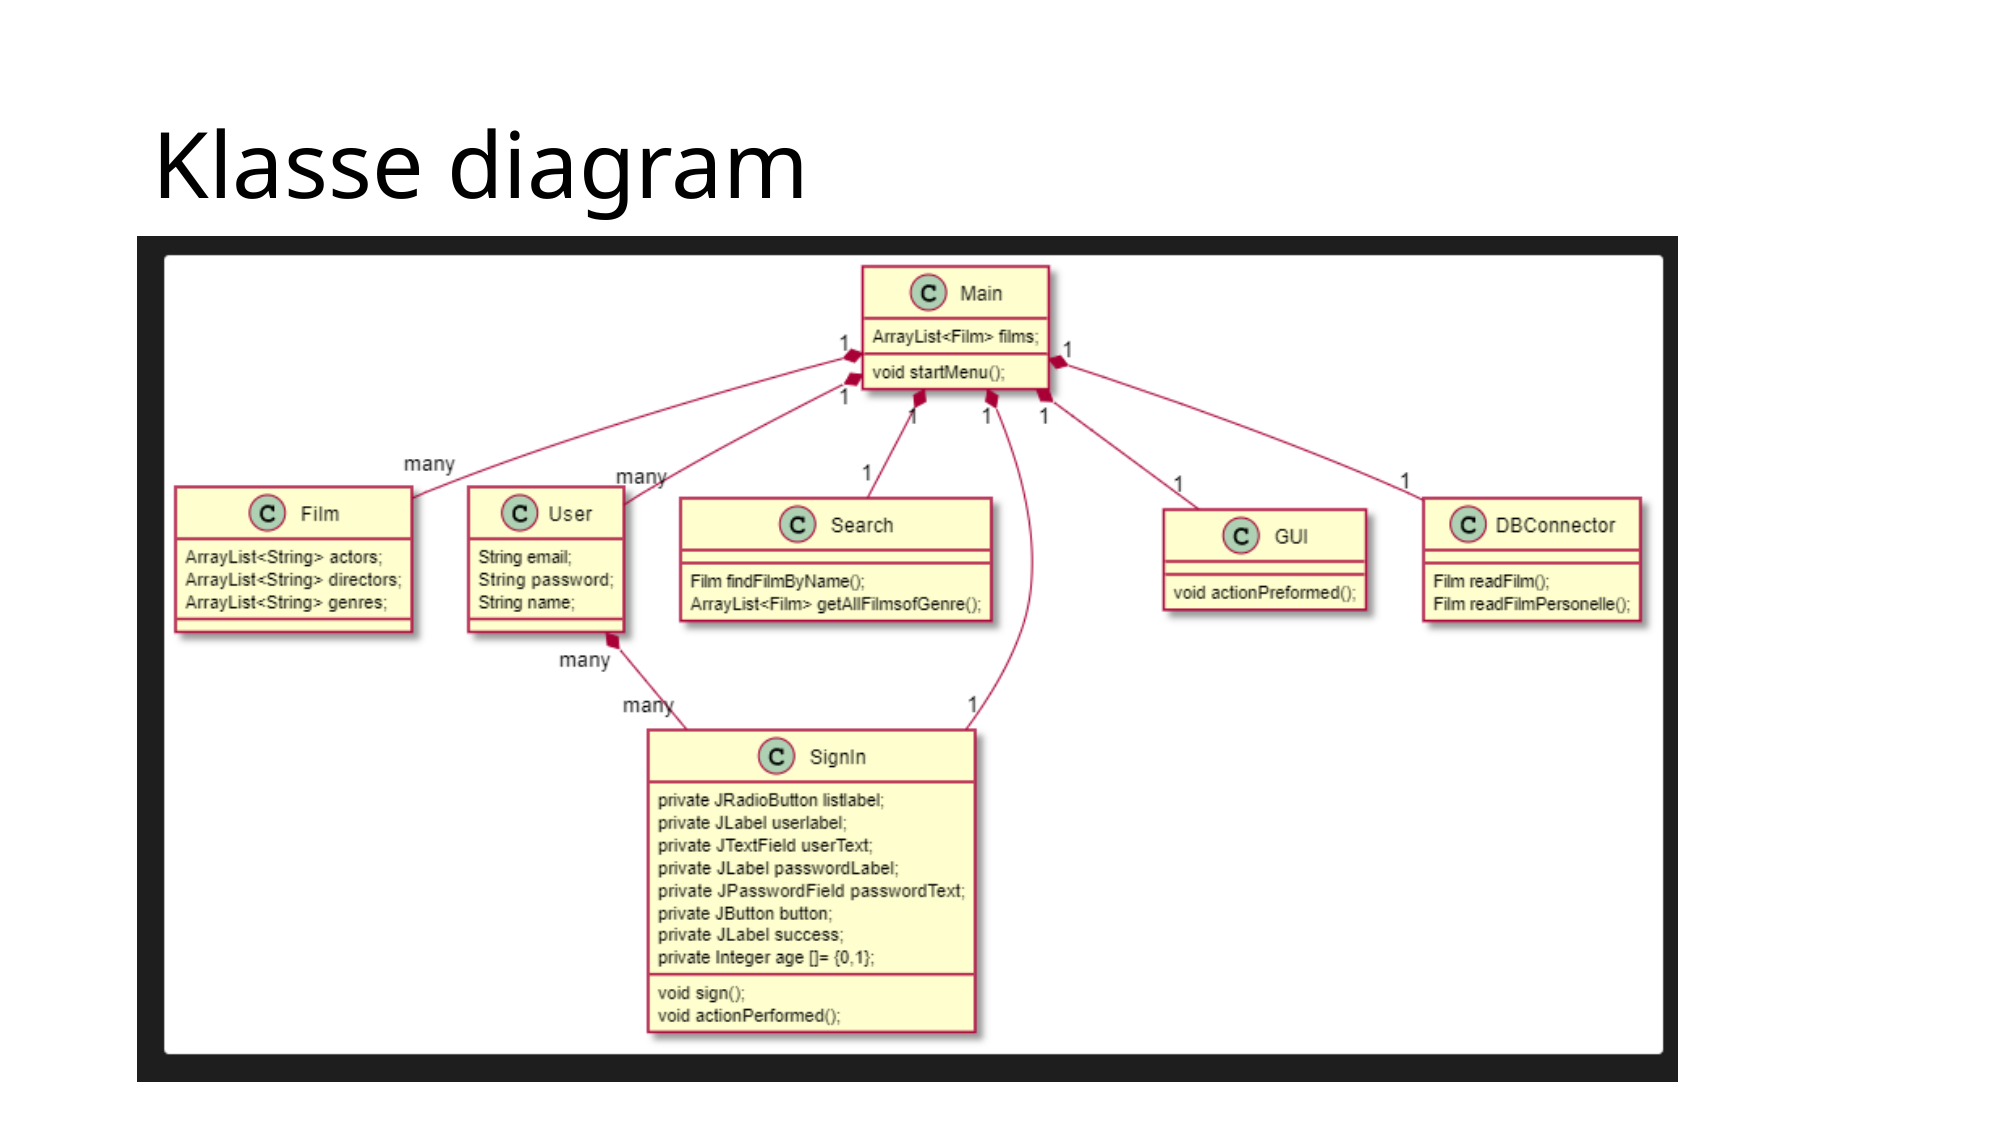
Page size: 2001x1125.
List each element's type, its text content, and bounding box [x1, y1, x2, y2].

title Klasse diagram [137, 59, 1863, 278]
picture [137, 236, 1678, 1082]
